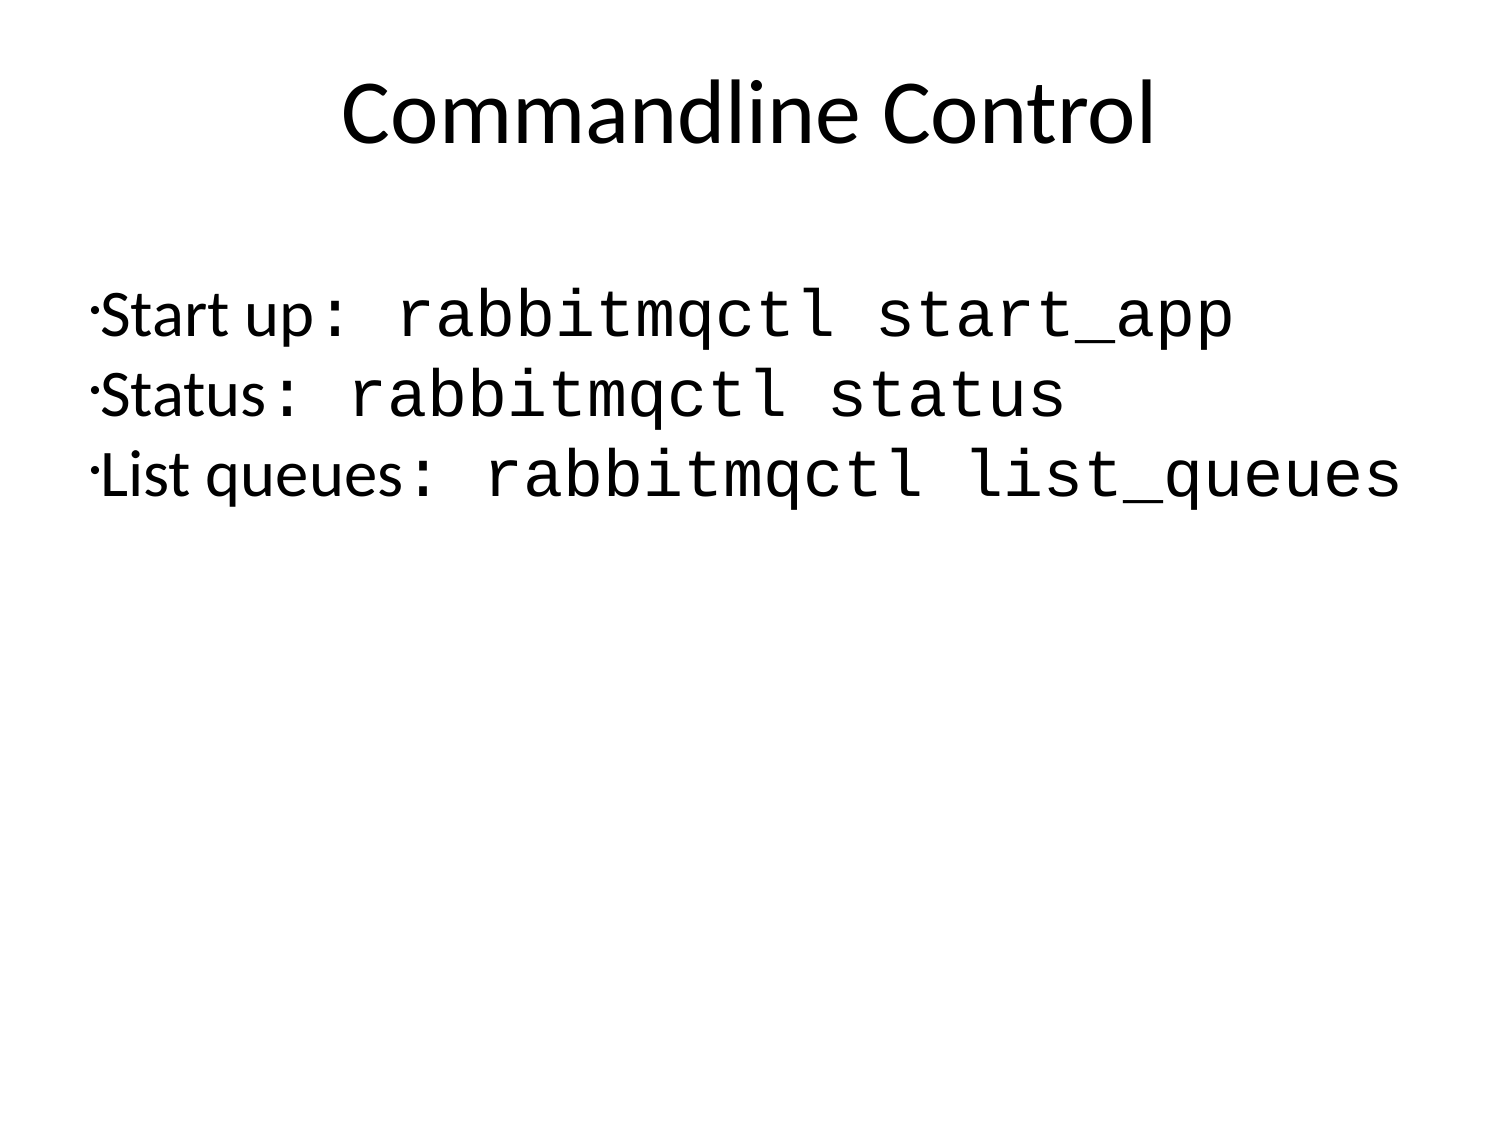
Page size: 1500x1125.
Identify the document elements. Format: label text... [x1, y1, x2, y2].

text_box Commandline Control [75, 45, 1425, 233]
text_box Start up: rabbitmqctl start_app Status: rabbitmqctl status List queues: rabbitmqctl list_queues [75, 262, 1425, 1005]
